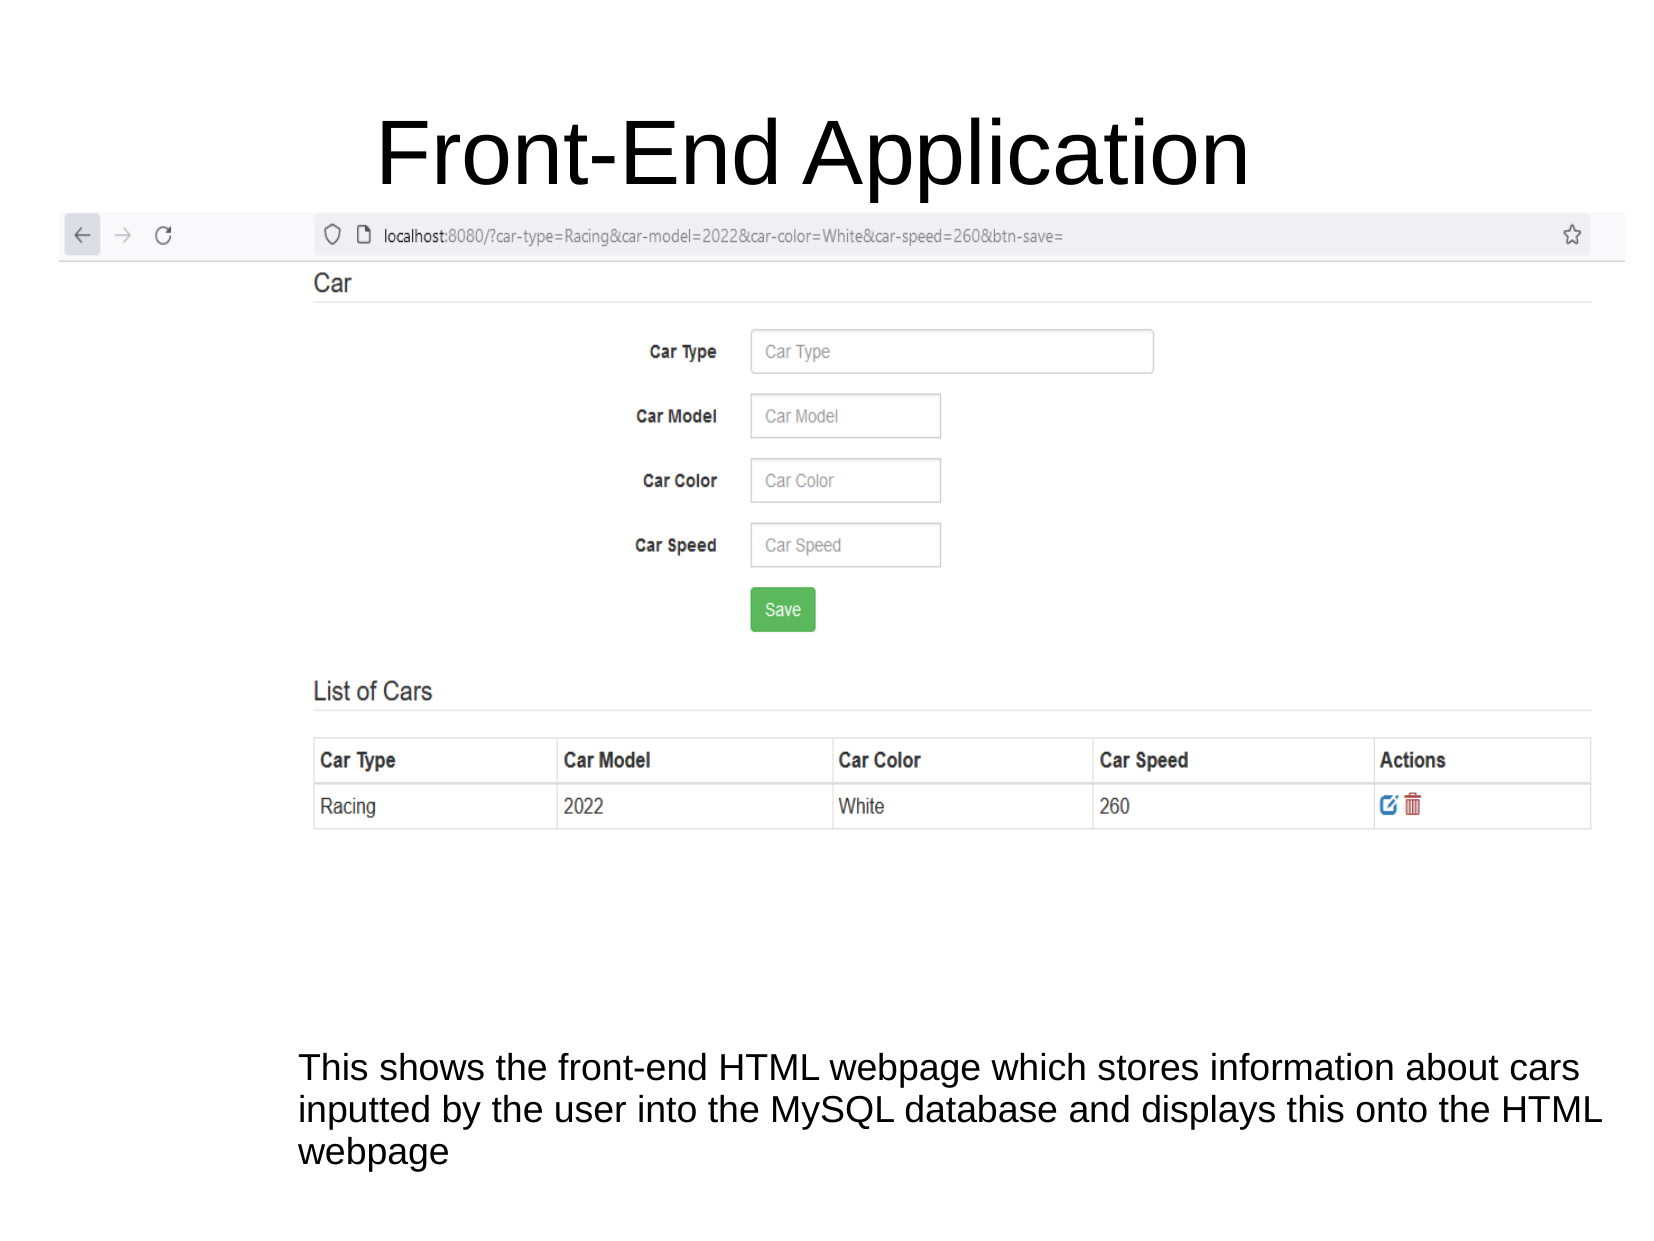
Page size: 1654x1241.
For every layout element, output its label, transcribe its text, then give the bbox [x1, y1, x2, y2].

title Front-End Application [82, 49, 1571, 212]
text_box This shows the front-end HTML webpage which stores information about cars inputted by the user into the MySQL database and displays this onto the HTML webpage [283, 1039, 1619, 1205]
picture [59, 212, 1625, 1010]
